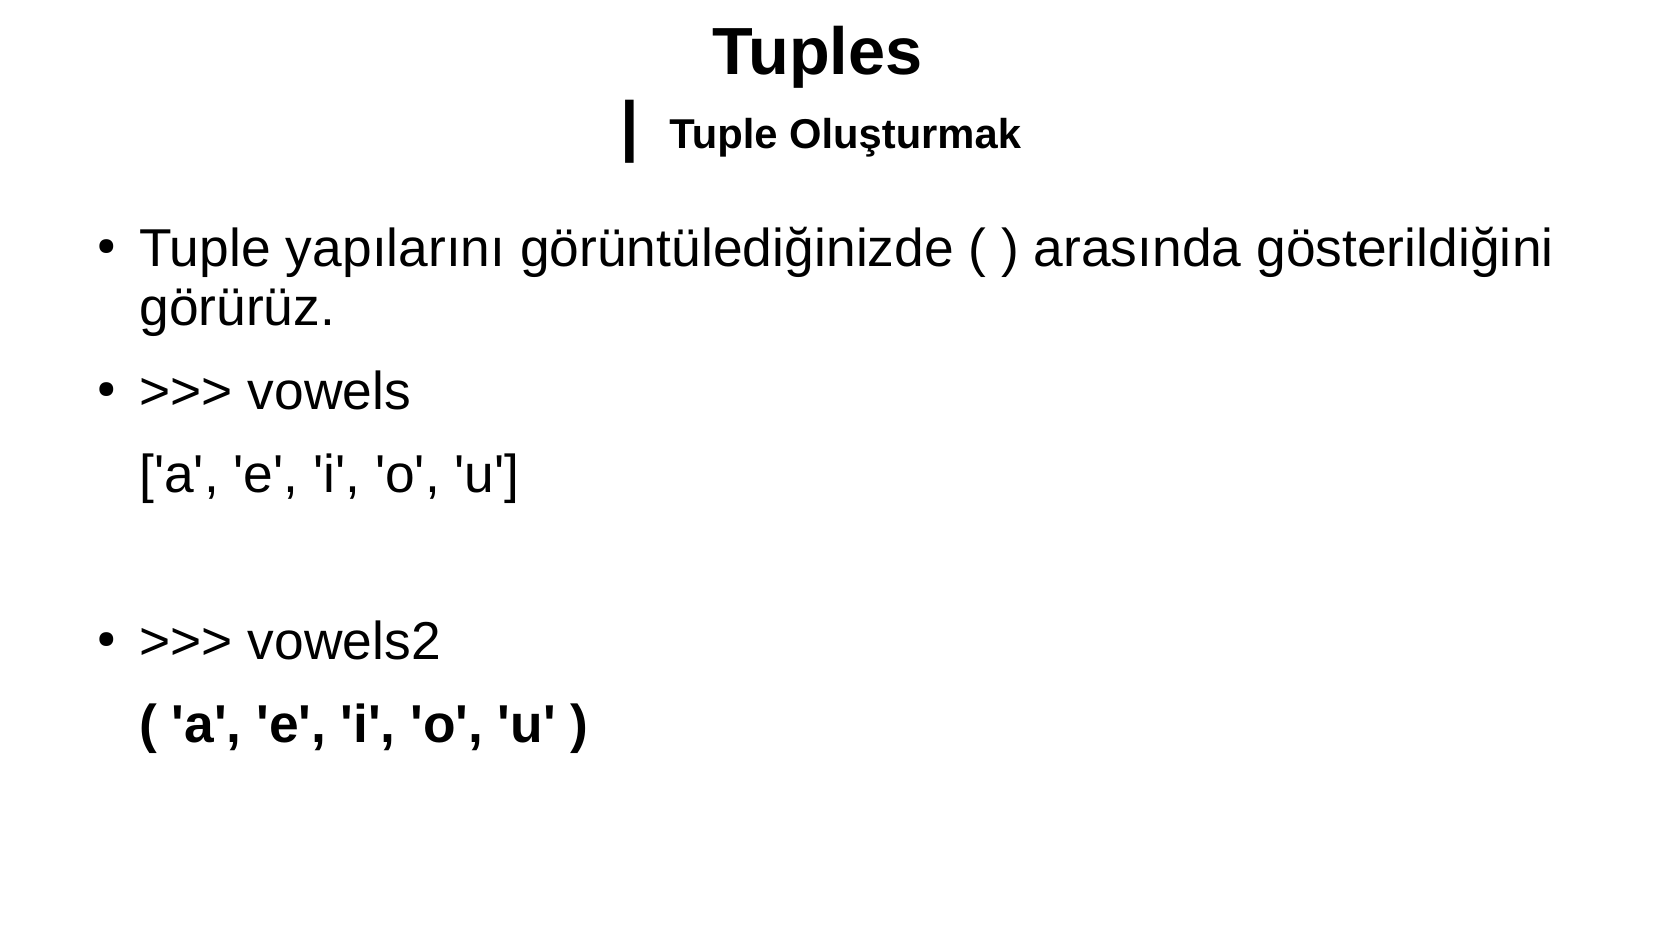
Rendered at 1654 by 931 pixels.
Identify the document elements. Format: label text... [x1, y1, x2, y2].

title Tuples | Tuple Oluşturmak [82, 0, 1571, 178]
list Tuple yapılarını görüntülediğinizde ( ) arasında gösterildiğini görürüz. >>> vowels ['a', 'e', 'i', 'o', 'u'] >>> vowels2 ( 'a', 'e', 'i', 'o', 'u' ) [82, 217, 1571, 758]
